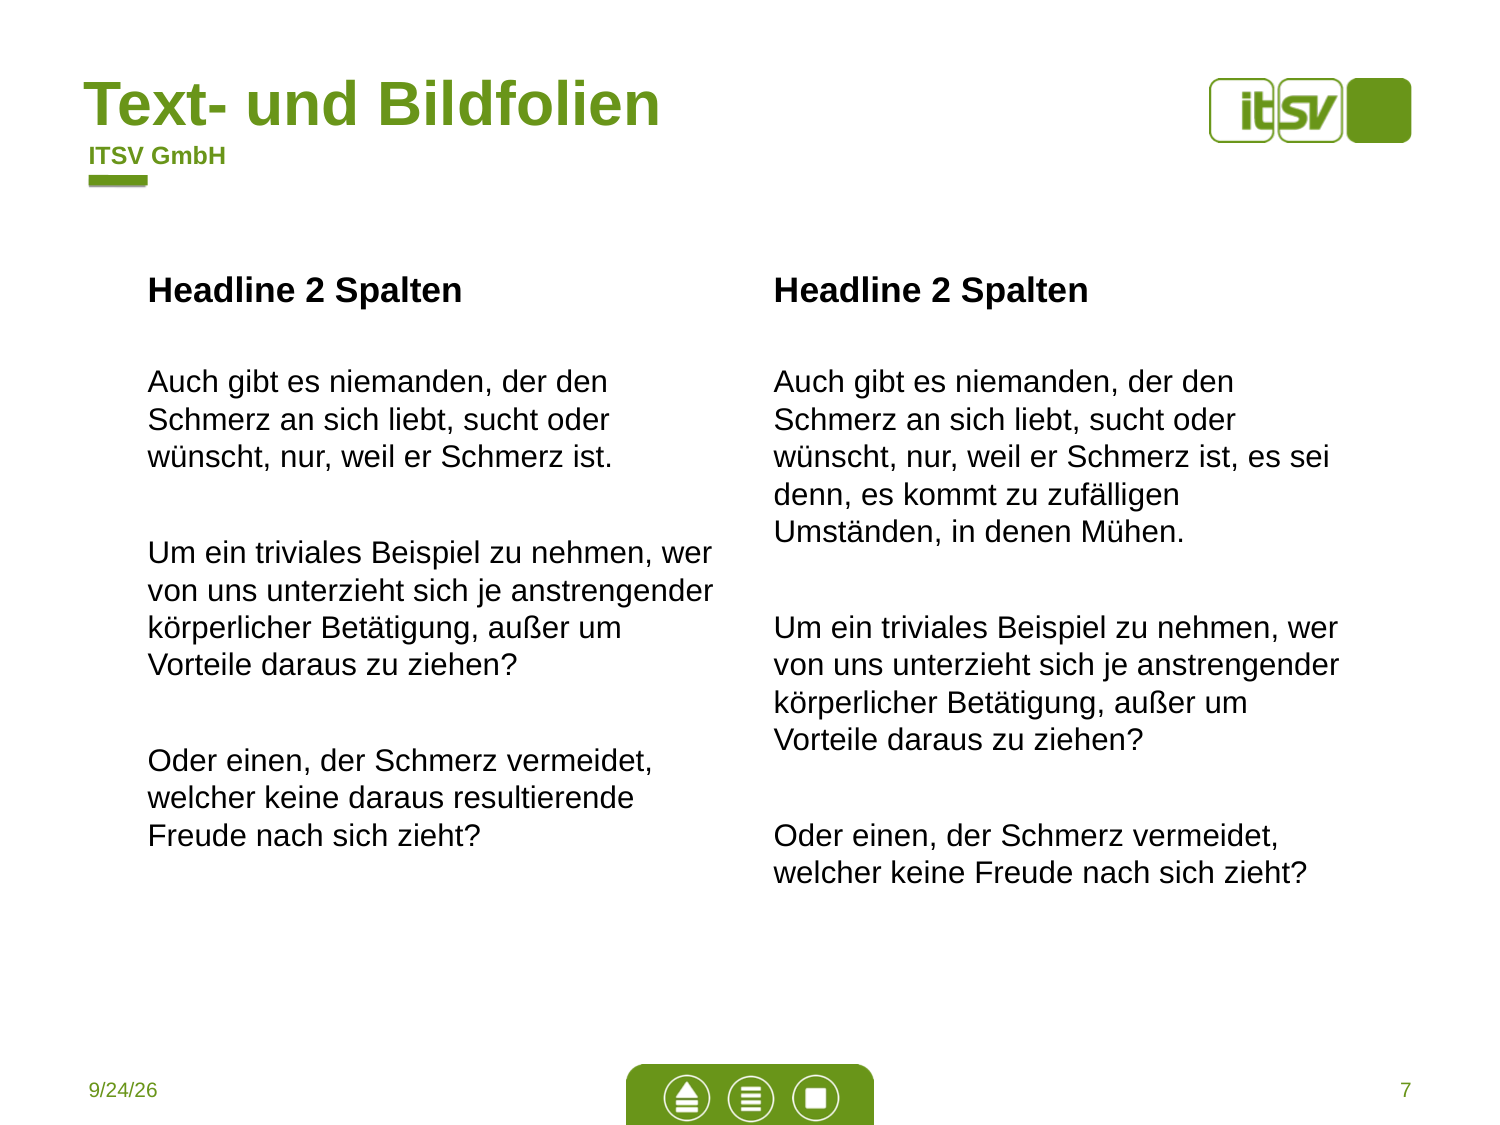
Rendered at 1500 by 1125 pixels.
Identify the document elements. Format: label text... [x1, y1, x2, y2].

list Headline 2 Spalten [773, 267, 1353, 311]
list Headline 2 Spalten [147, 267, 727, 311]
title Text- und Bildfolien [83, 62, 1197, 139]
picture [1209, 78, 1412, 143]
picture [626, 1064, 874, 1125]
slide_number 2/24/20 [88, 1076, 425, 1115]
slide_number <number> [1074, 1076, 1412, 1115]
list Auch gibt es niemanden, der den Schmerz an sich liebt, sucht oder wünscht, nur, weil er Schmerz ist. Um ein triviales Beispiel zu nehmen, wer von uns unterzieht sich je anstrengender körperlicher Betätigung, außer um Vorteile daraus zu ziehen? Oder einen, der Schmerz vermeidet, welcher keine daraus resultierende Freude nach sich zieht? [147, 361, 727, 859]
list Auch gibt es niemanden, der den Schmerz an sich liebt, sucht oder wünscht, nur, weil er Schmerz ist, es sei denn, es kommt zu zufälligen Umständen, in denen Mühen. Um ein triviales Beispiel zu nehmen, wer von uns unterzieht sich je anstrengender körperlicher Betätigung, außer um Vorteile daraus zu ziehen? Oder einen, der Schmerz vermeidet, welcher keine Freude nach sich zieht? [773, 361, 1353, 907]
